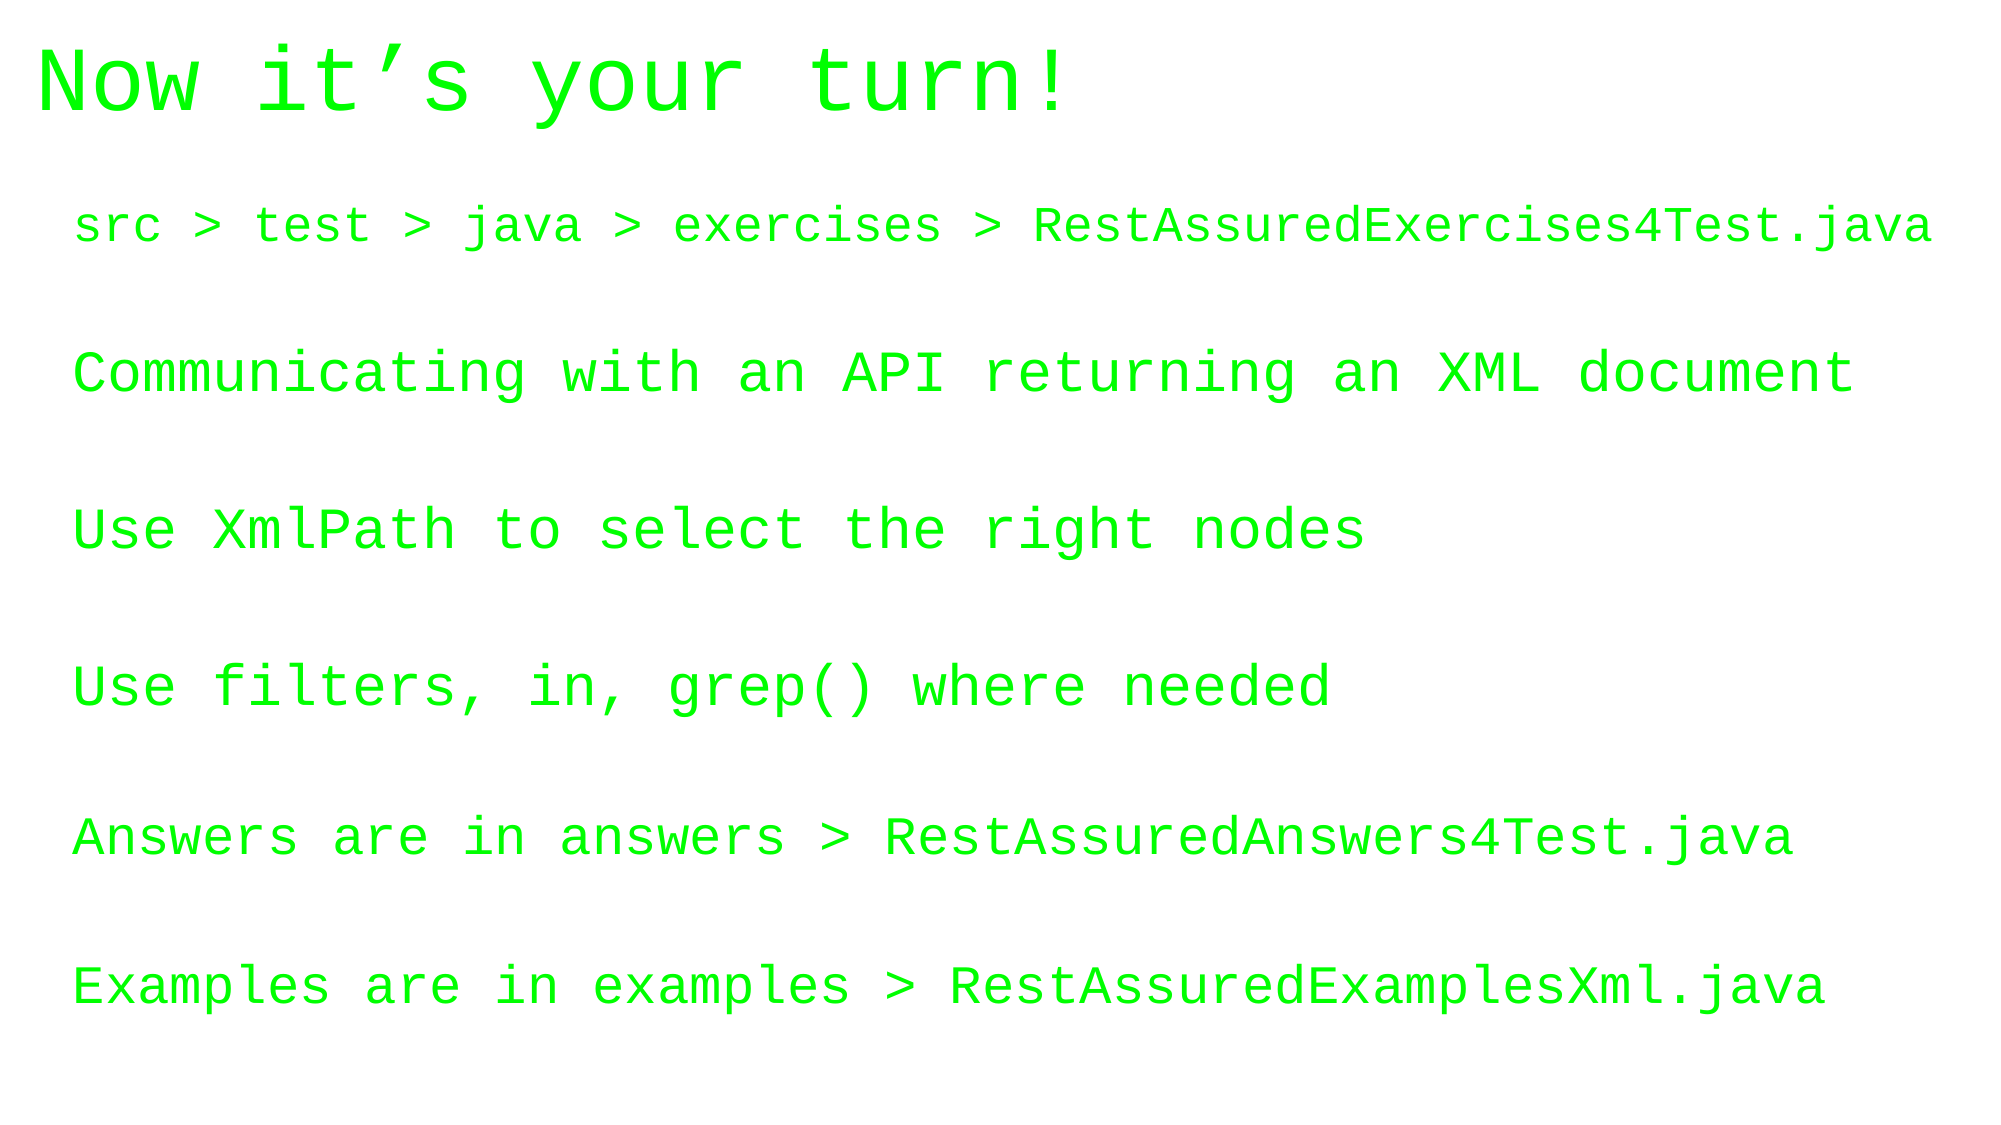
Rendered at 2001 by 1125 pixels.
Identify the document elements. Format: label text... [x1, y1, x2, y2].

list src > test > java > exercises > RestAssuredExercises4Test.java Communicating with an API returning an XML document Use XmlPath to select the right nodes Use filters, in, grep() where needed Answers are in answers > RestAssuredAnswers4Test.java Examples are in examples > RestAssuredExamplesXml.java [20, 200, 1990, 1099]
title Now it’s your turn! [20, 0, 1746, 162]
